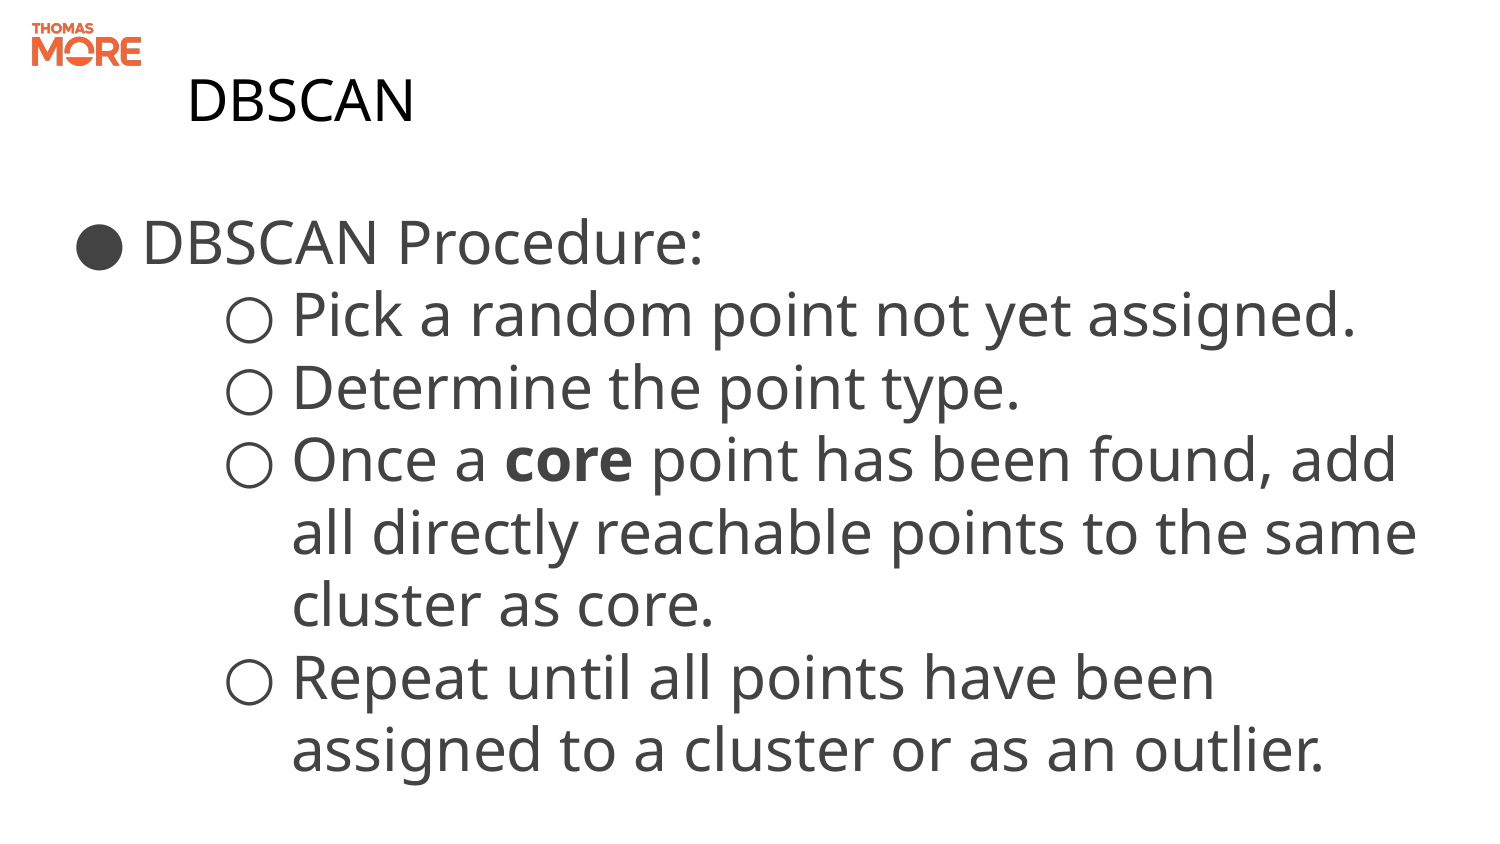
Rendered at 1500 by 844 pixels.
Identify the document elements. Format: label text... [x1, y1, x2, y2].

picture [22, 13, 151, 76]
title DBSCAN [171, 48, 1449, 143]
list DBSCAN Procedure: Pick a random point not yet assigned. Determine the point type. Once a core point has been found, add all directly reachable points to the same cluster as core. Repeat until all points have been assigned to a cluster or as an outlier. [51, 189, 1476, 750]
